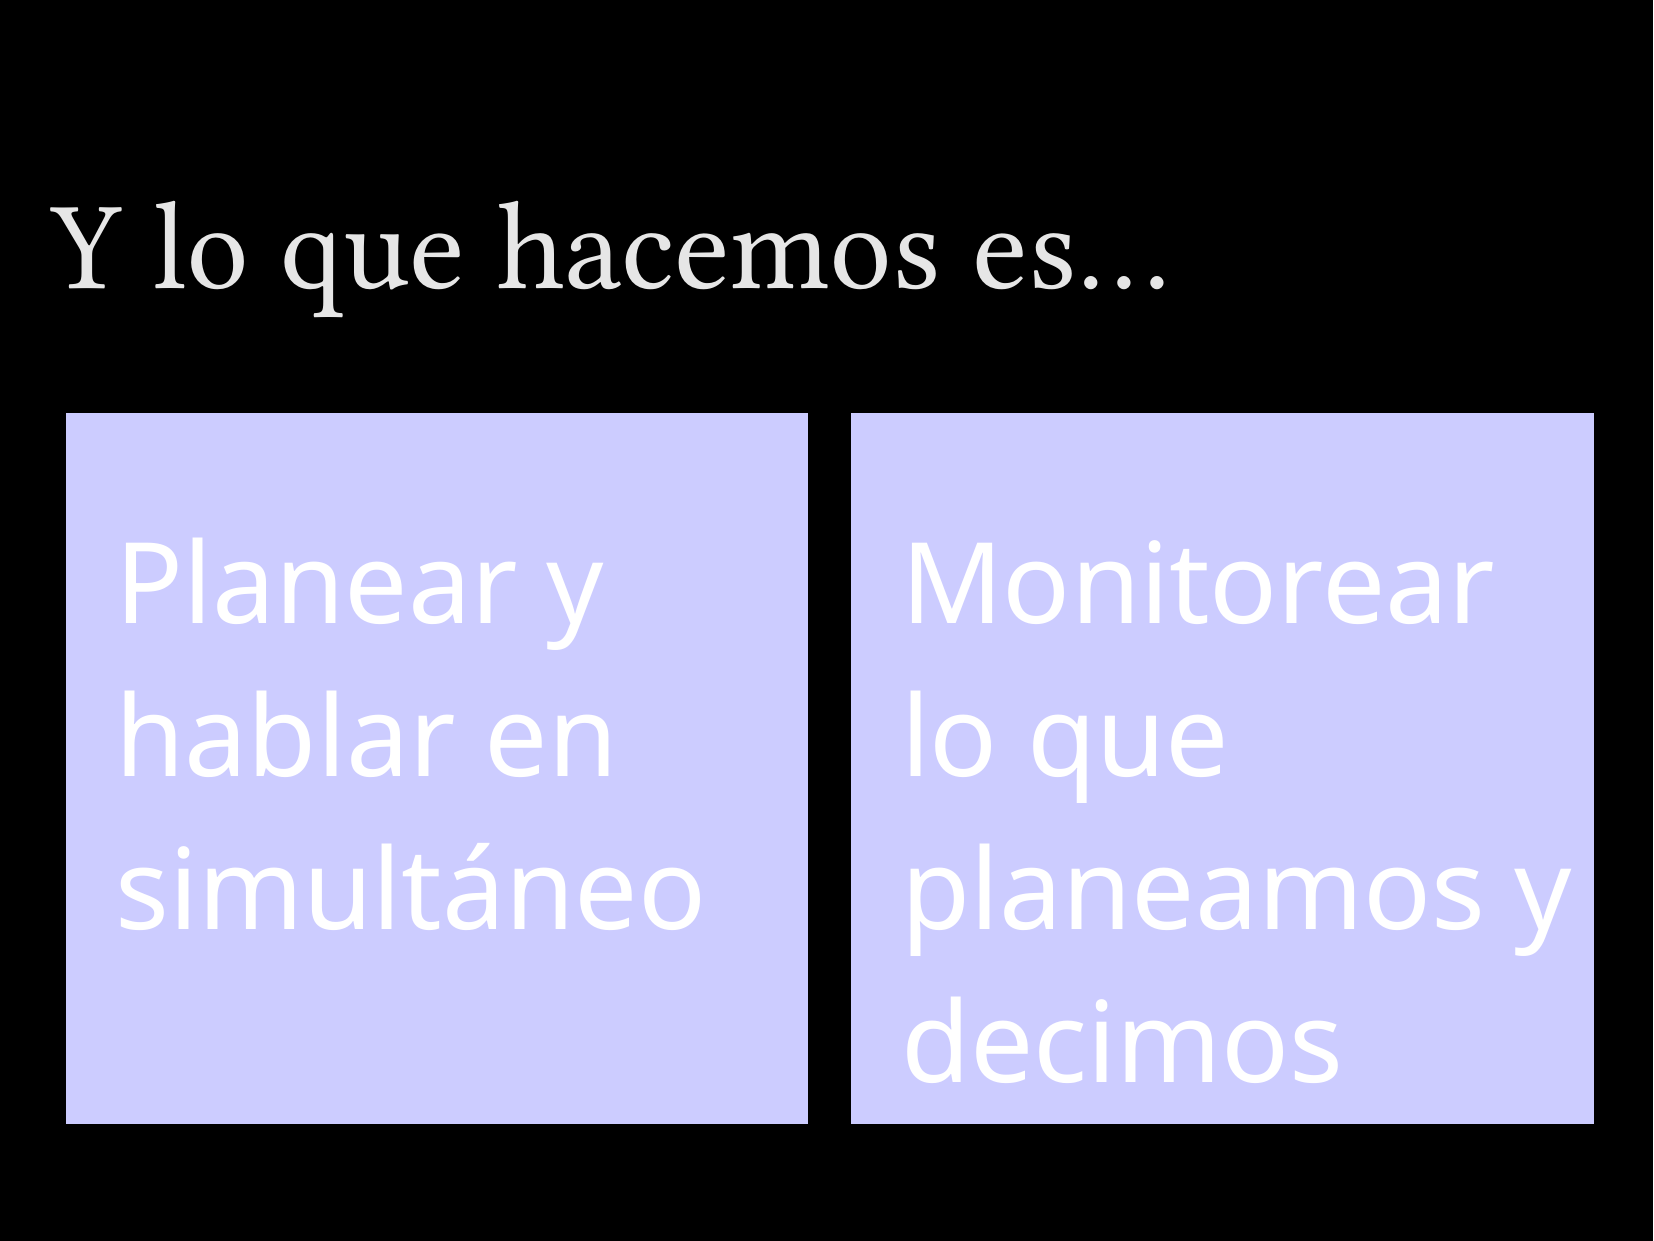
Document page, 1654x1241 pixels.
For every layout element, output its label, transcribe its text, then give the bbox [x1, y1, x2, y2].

text_box Planear y hablar en simultáneo [100, 495, 826, 965]
text_box Monitorear lo que planeamos y decimos [886, 495, 1611, 1115]
text_box Y lo que hacemos es... [35, 169, 1648, 328]
text_box [850, 412, 1595, 1125]
text_box [65, 412, 809, 1125]
